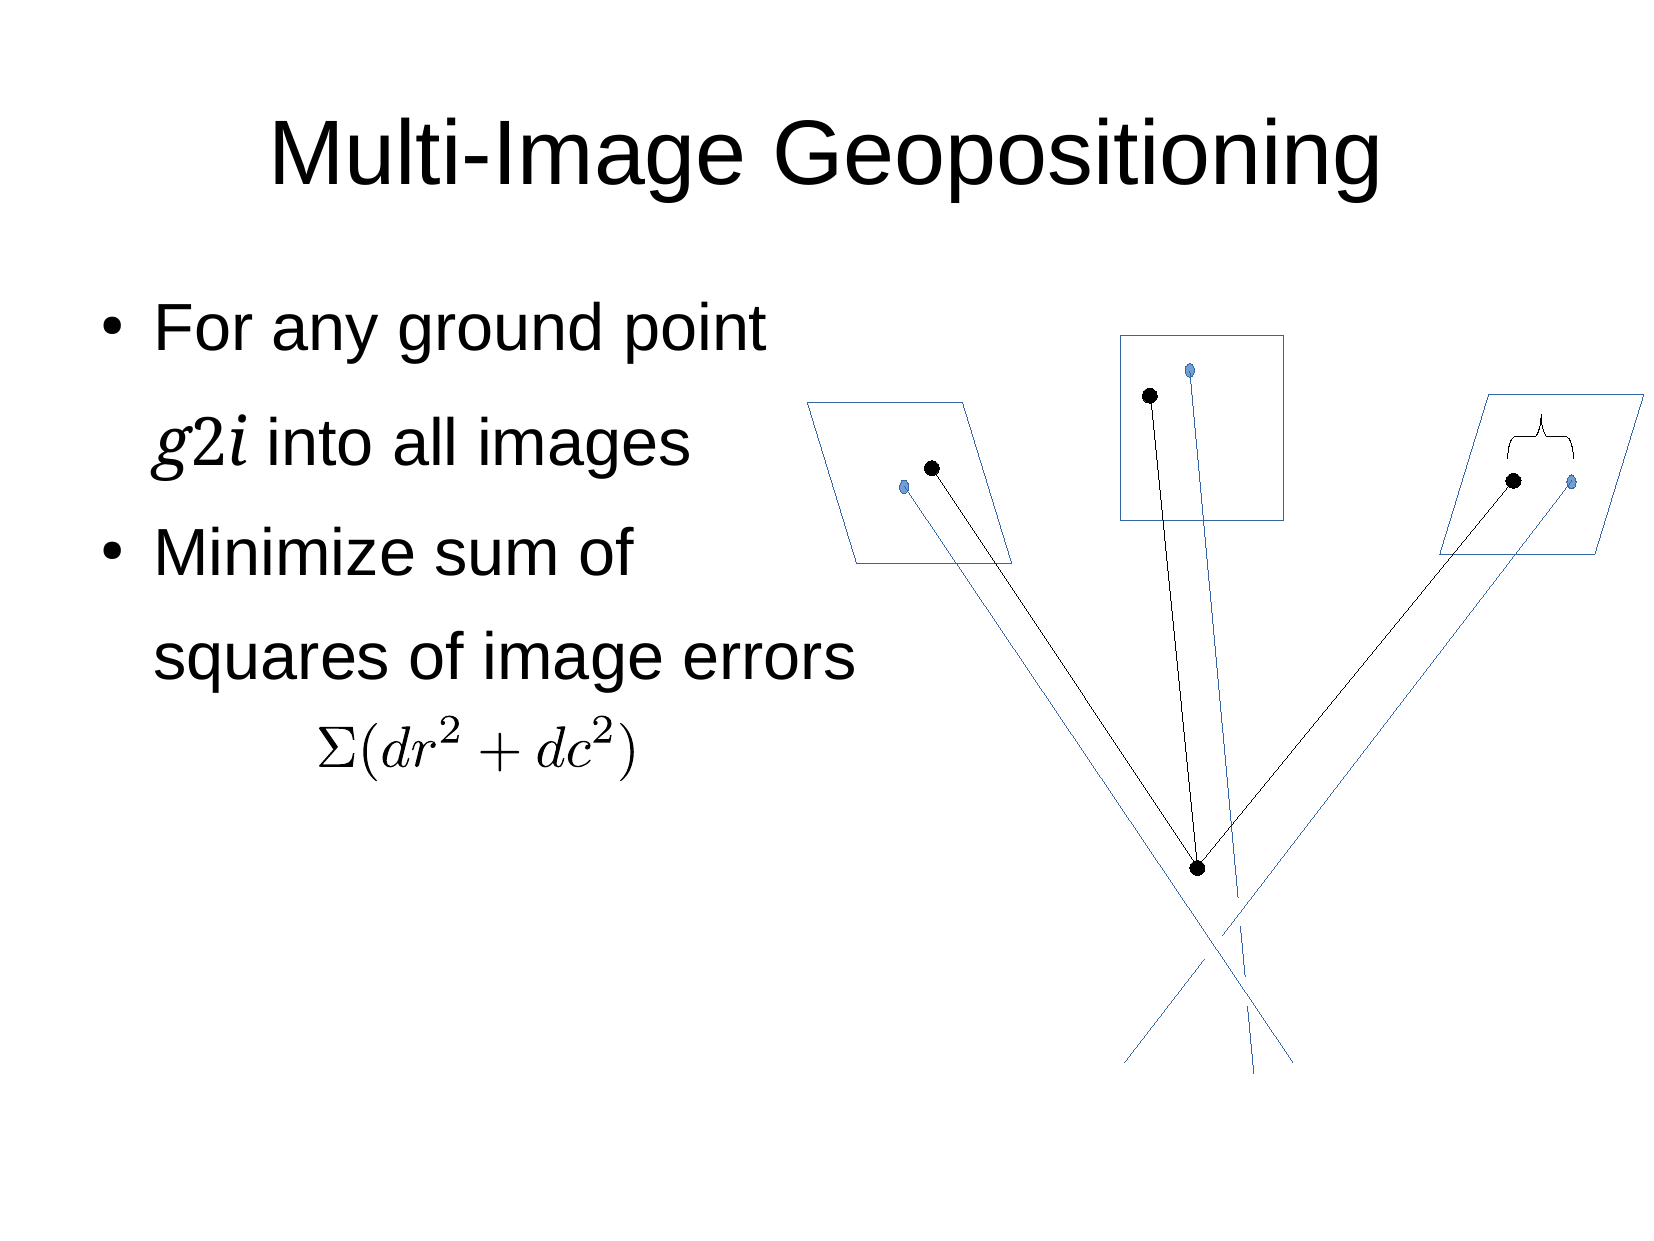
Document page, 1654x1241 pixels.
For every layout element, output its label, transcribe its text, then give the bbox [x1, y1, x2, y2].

text_box [315, 715, 640, 782]
text_box [1566, 474, 1577, 489]
text_box [924, 460, 940, 476]
list For any ground point g2i into all images Minimize sum of squares of image errors [82, 290, 1054, 1218]
text_box [1189, 860, 1205, 876]
title Multi-Image Geopositioning [82, 49, 1571, 257]
text_box [1505, 473, 1522, 489]
text_box [1142, 388, 1158, 404]
text_box [1185, 363, 1195, 378]
